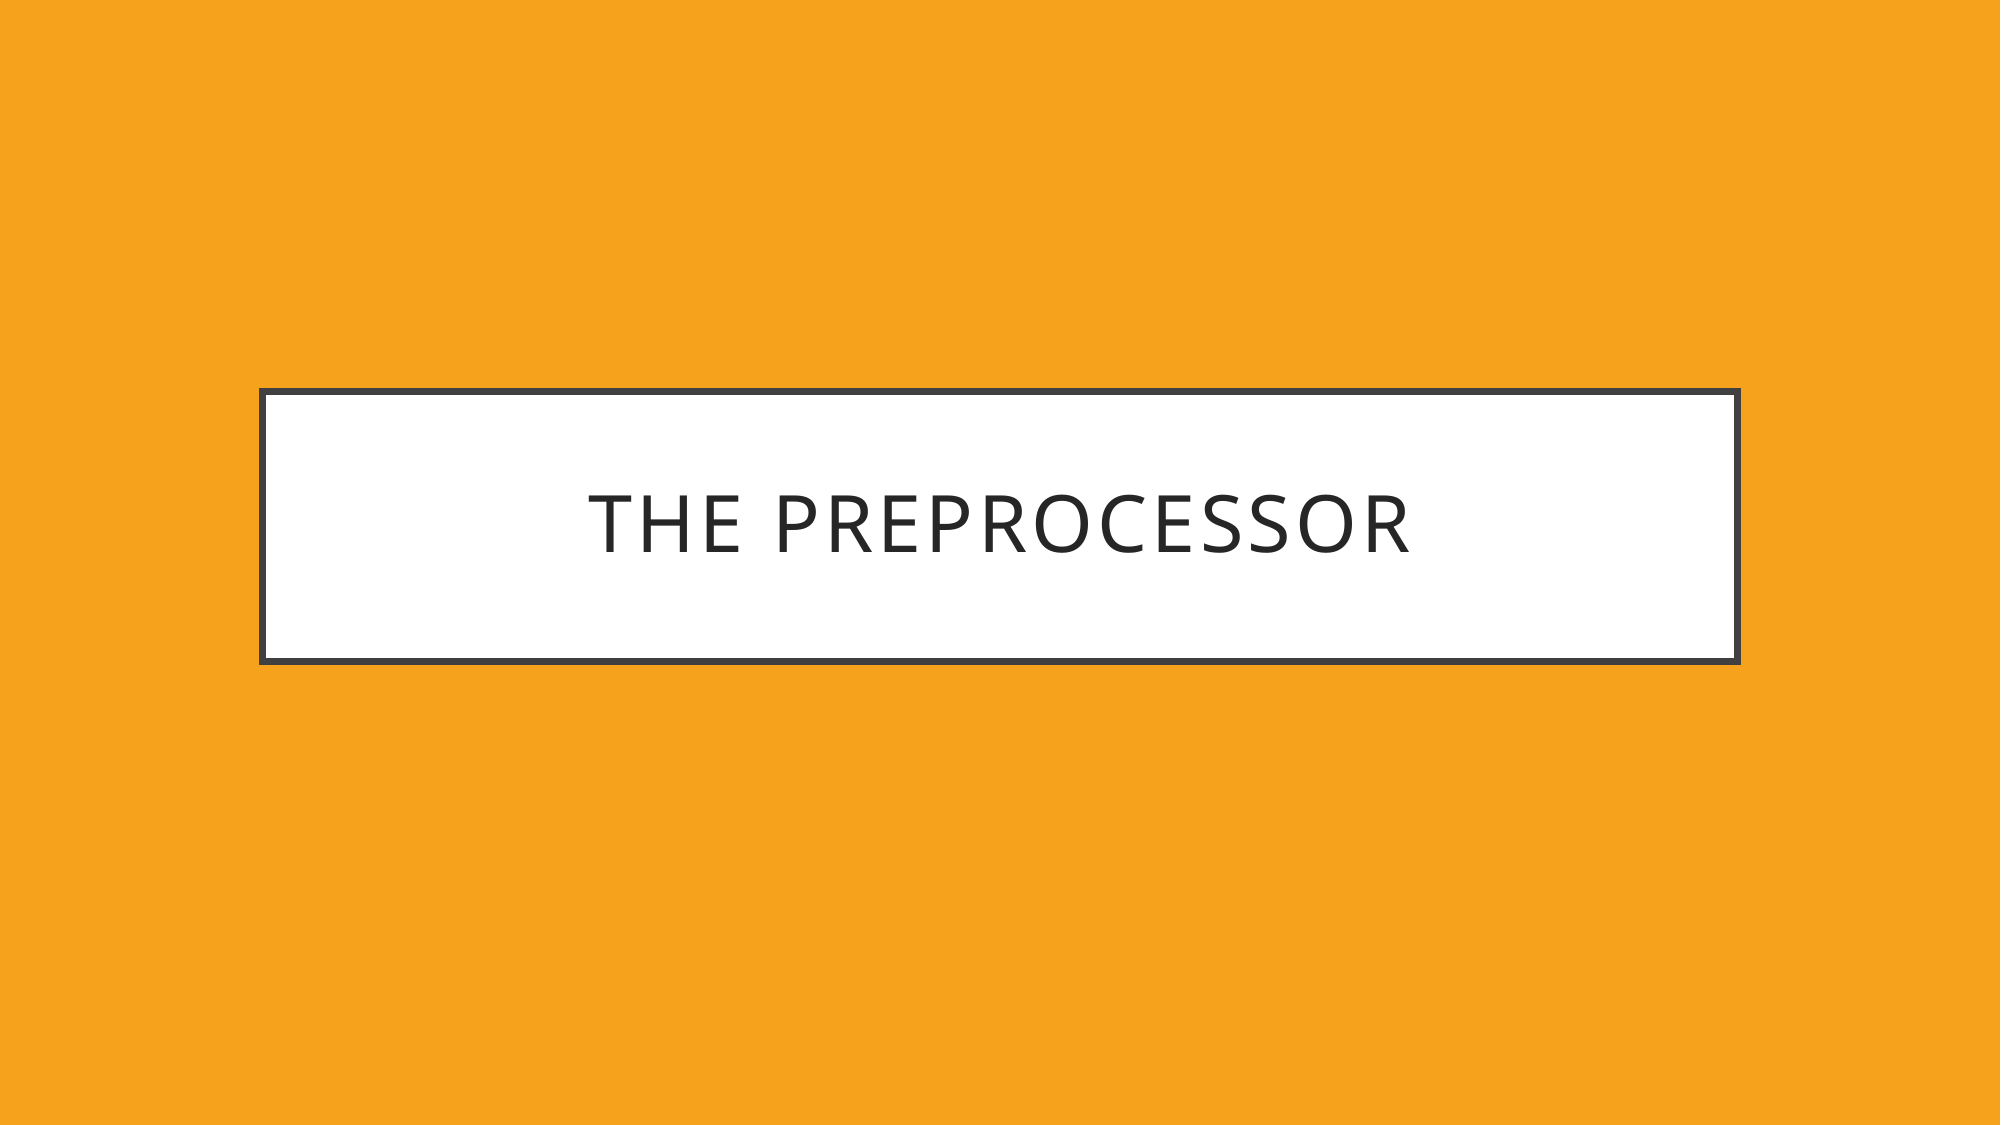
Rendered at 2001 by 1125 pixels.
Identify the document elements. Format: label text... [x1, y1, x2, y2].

title The preprocessor [262, 391, 1738, 662]
